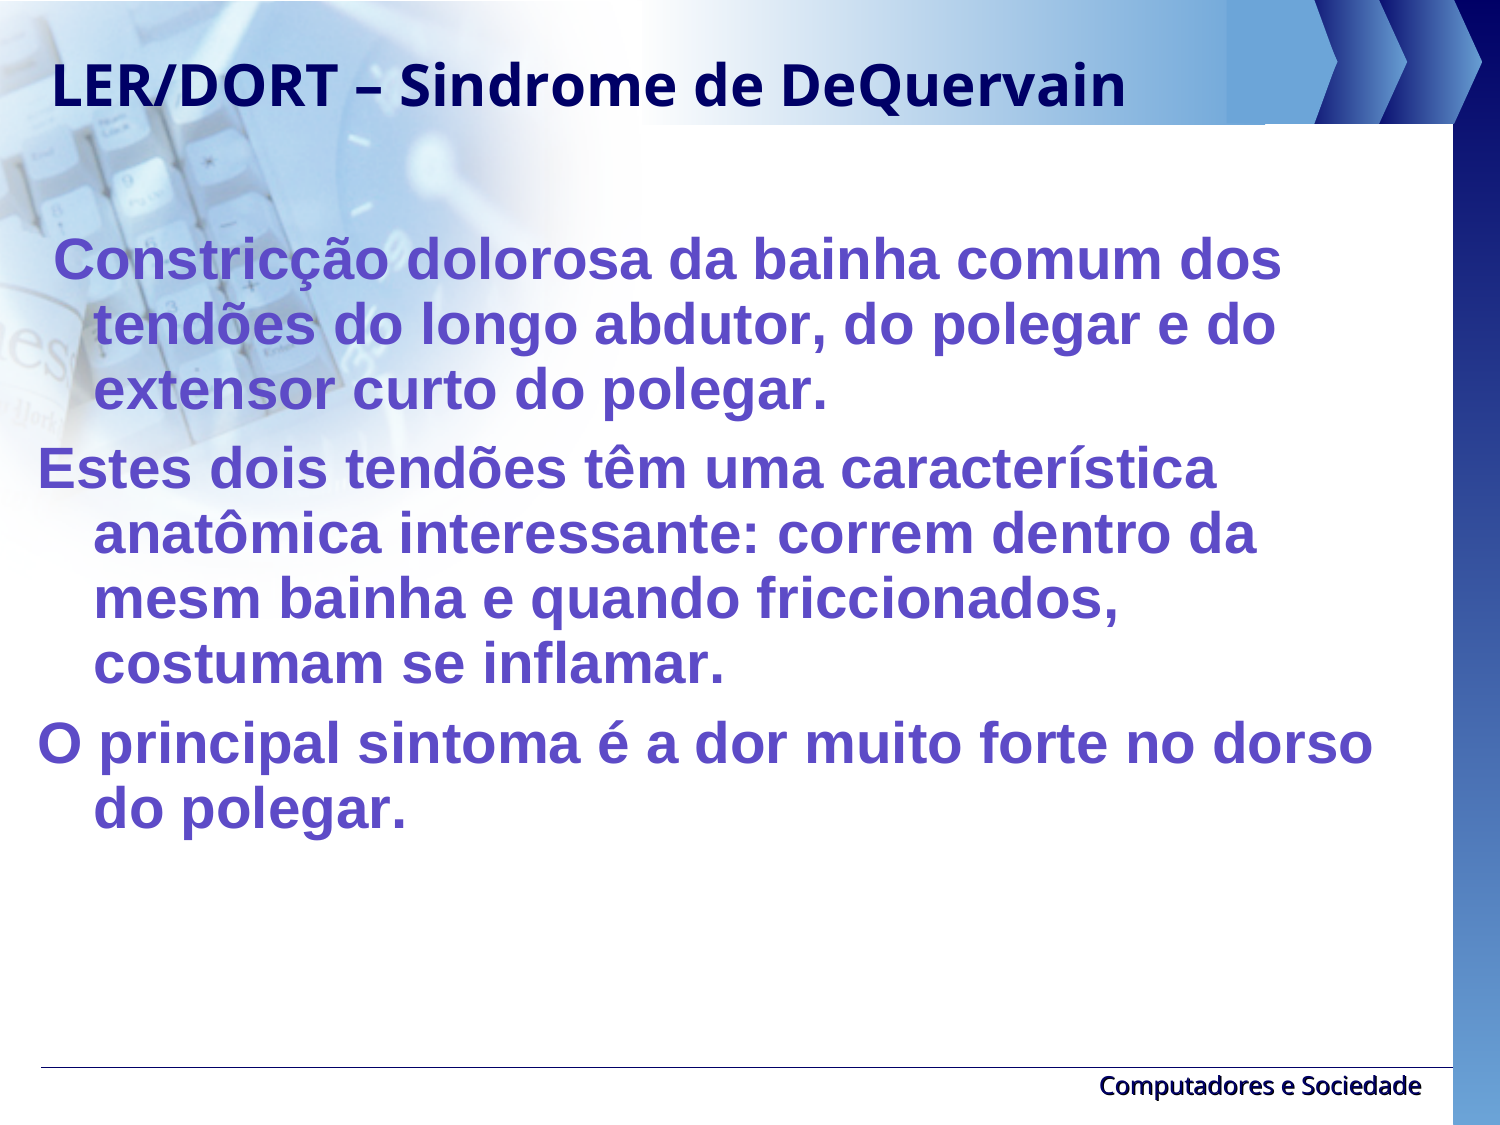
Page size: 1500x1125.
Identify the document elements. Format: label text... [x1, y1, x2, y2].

list Constricção dolorosa da bainha comum dos tendões do longo abdutor, do polegar e do extensor curto do polegar. Estes dois tendões têm uma característica anatômica interessante: correm dentro da mesm bainha e quando friccionados, costumam se inflamar. O principal sintoma é a dor muito forte no dorso do polegar. [37, 226, 1426, 1125]
title LER/DORT – Sindrome de DeQuervain [50, 53, 1351, 206]
